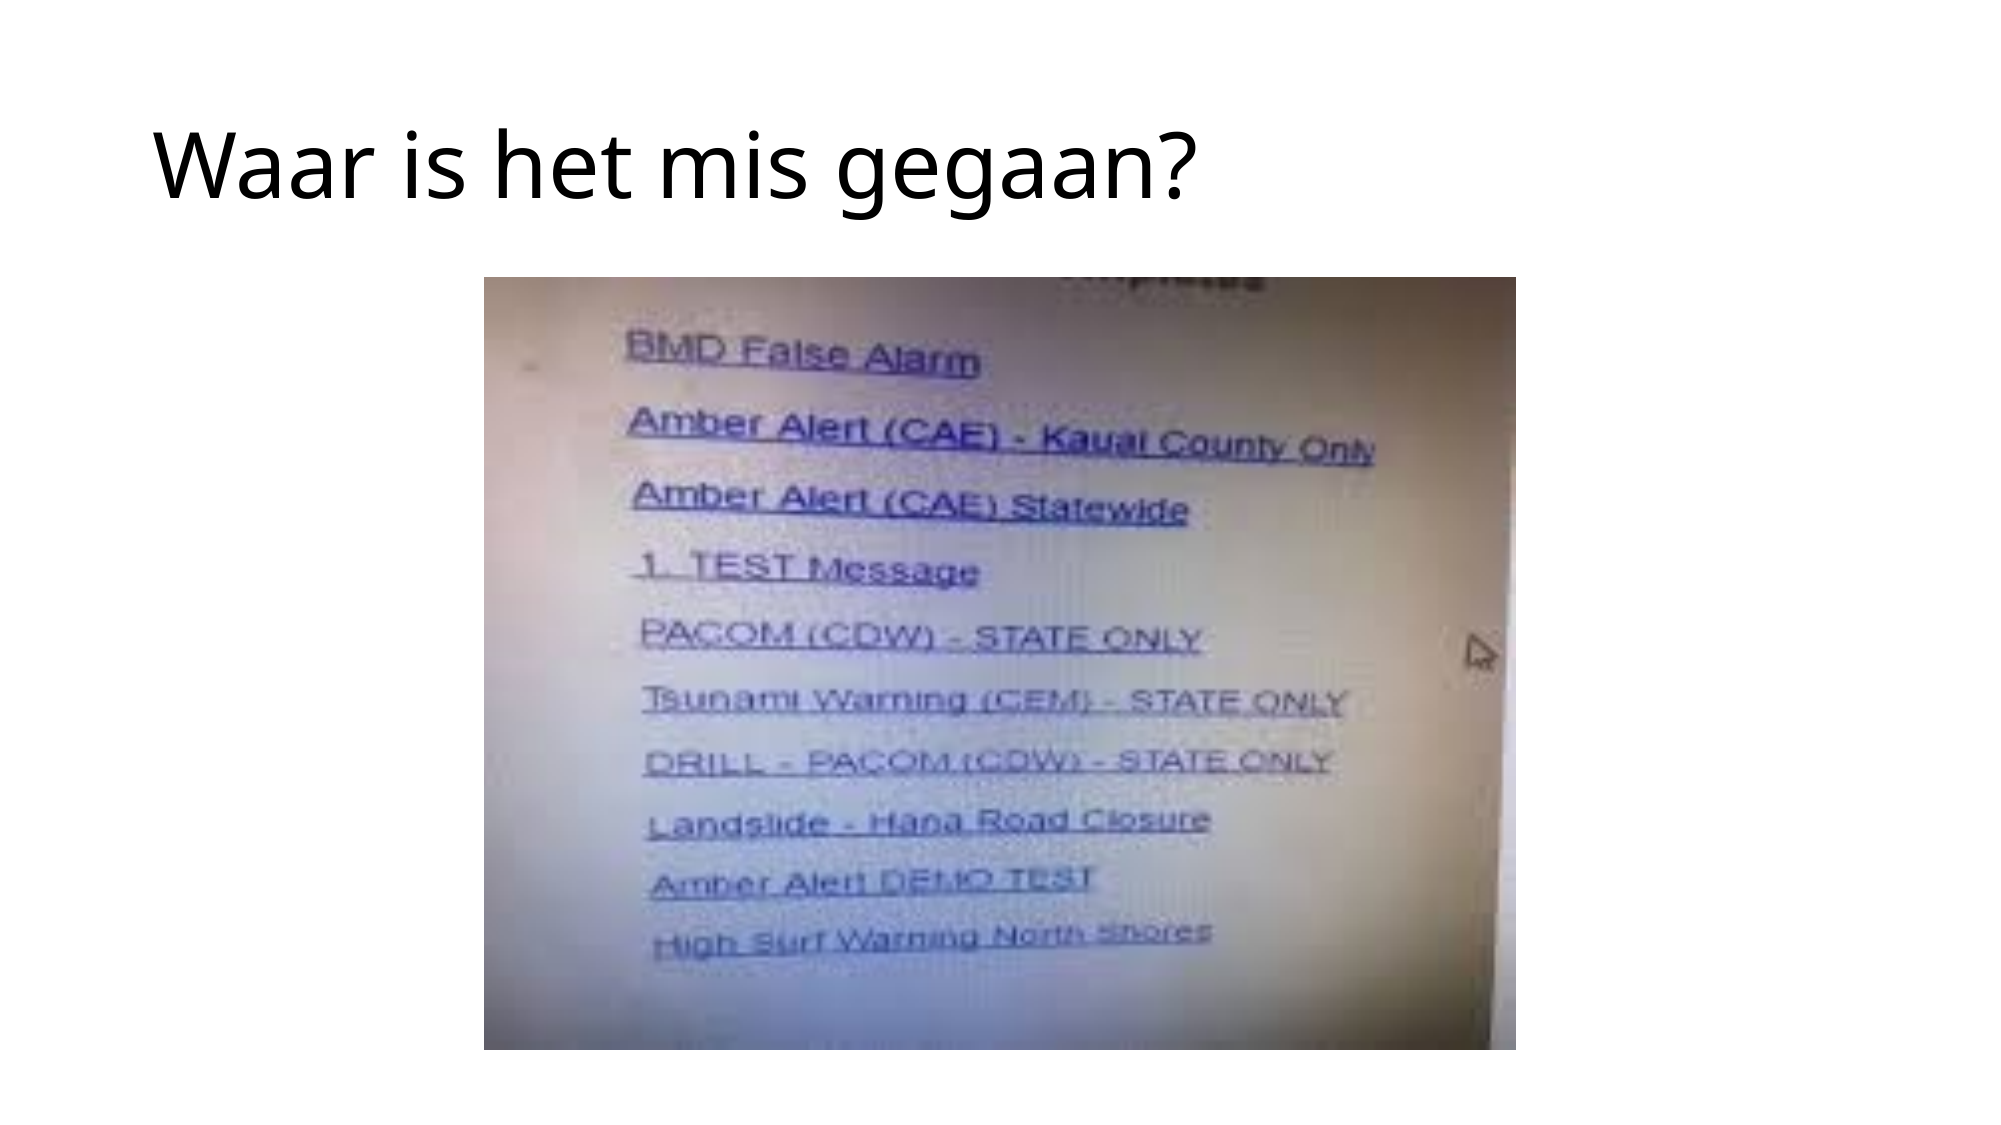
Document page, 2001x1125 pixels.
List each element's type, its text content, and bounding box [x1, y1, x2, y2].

picture [484, 277, 1516, 1050]
title Waar is het mis gegaan? [137, 59, 1863, 278]
